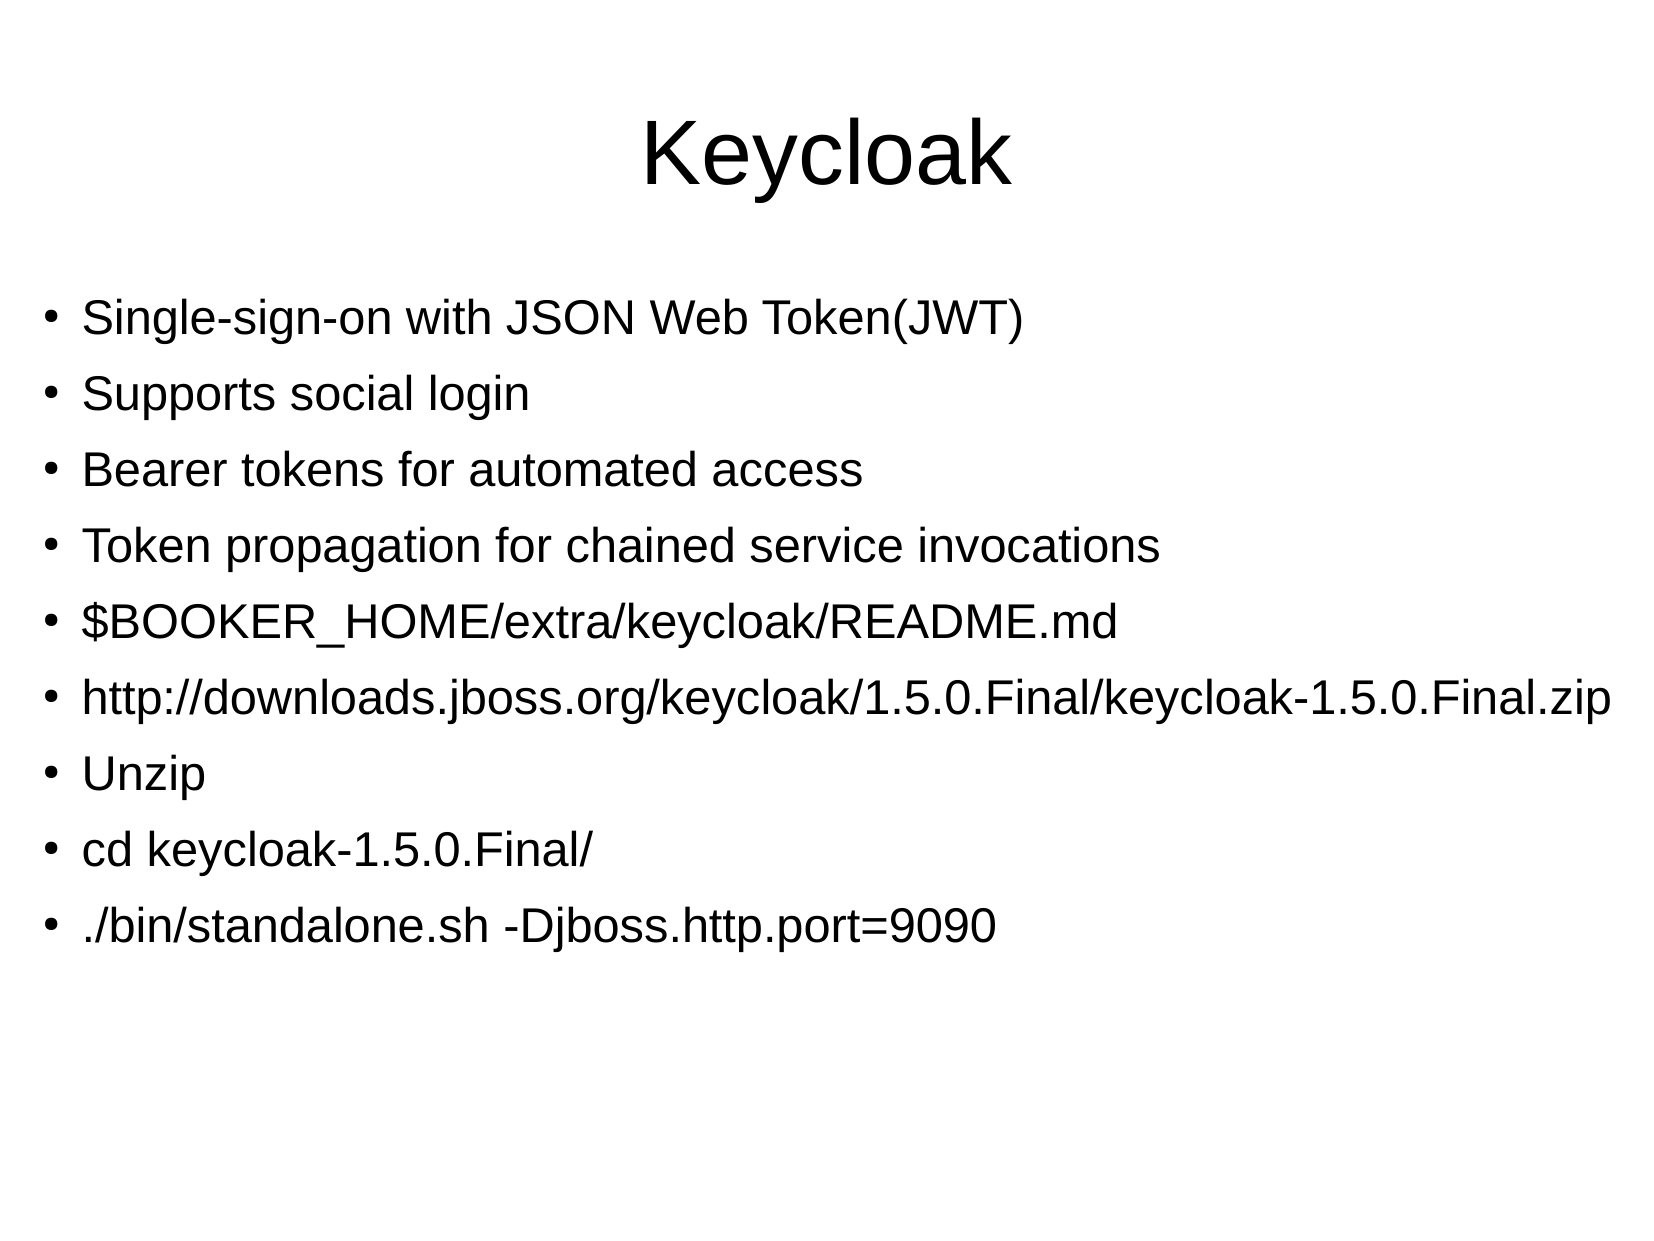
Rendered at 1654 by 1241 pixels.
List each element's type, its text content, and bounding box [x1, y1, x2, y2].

list Single-sign-on with JSON Web Token(JWT) Supports social login Bearer tokens for automated access Token propagation for chained service invocations $BOOKER_HOME/extra/keycloak/README.md http://downloads.jboss.org/keycloak/1.5.0.Final/keycloak-1.5.0.Final.zip Unzip cd keycloak-1.5.0.Final/ ./bin/standalone.sh -Djboss.http.port=9090 [30, 290, 1621, 1010]
title Keycloak [82, 49, 1571, 257]
